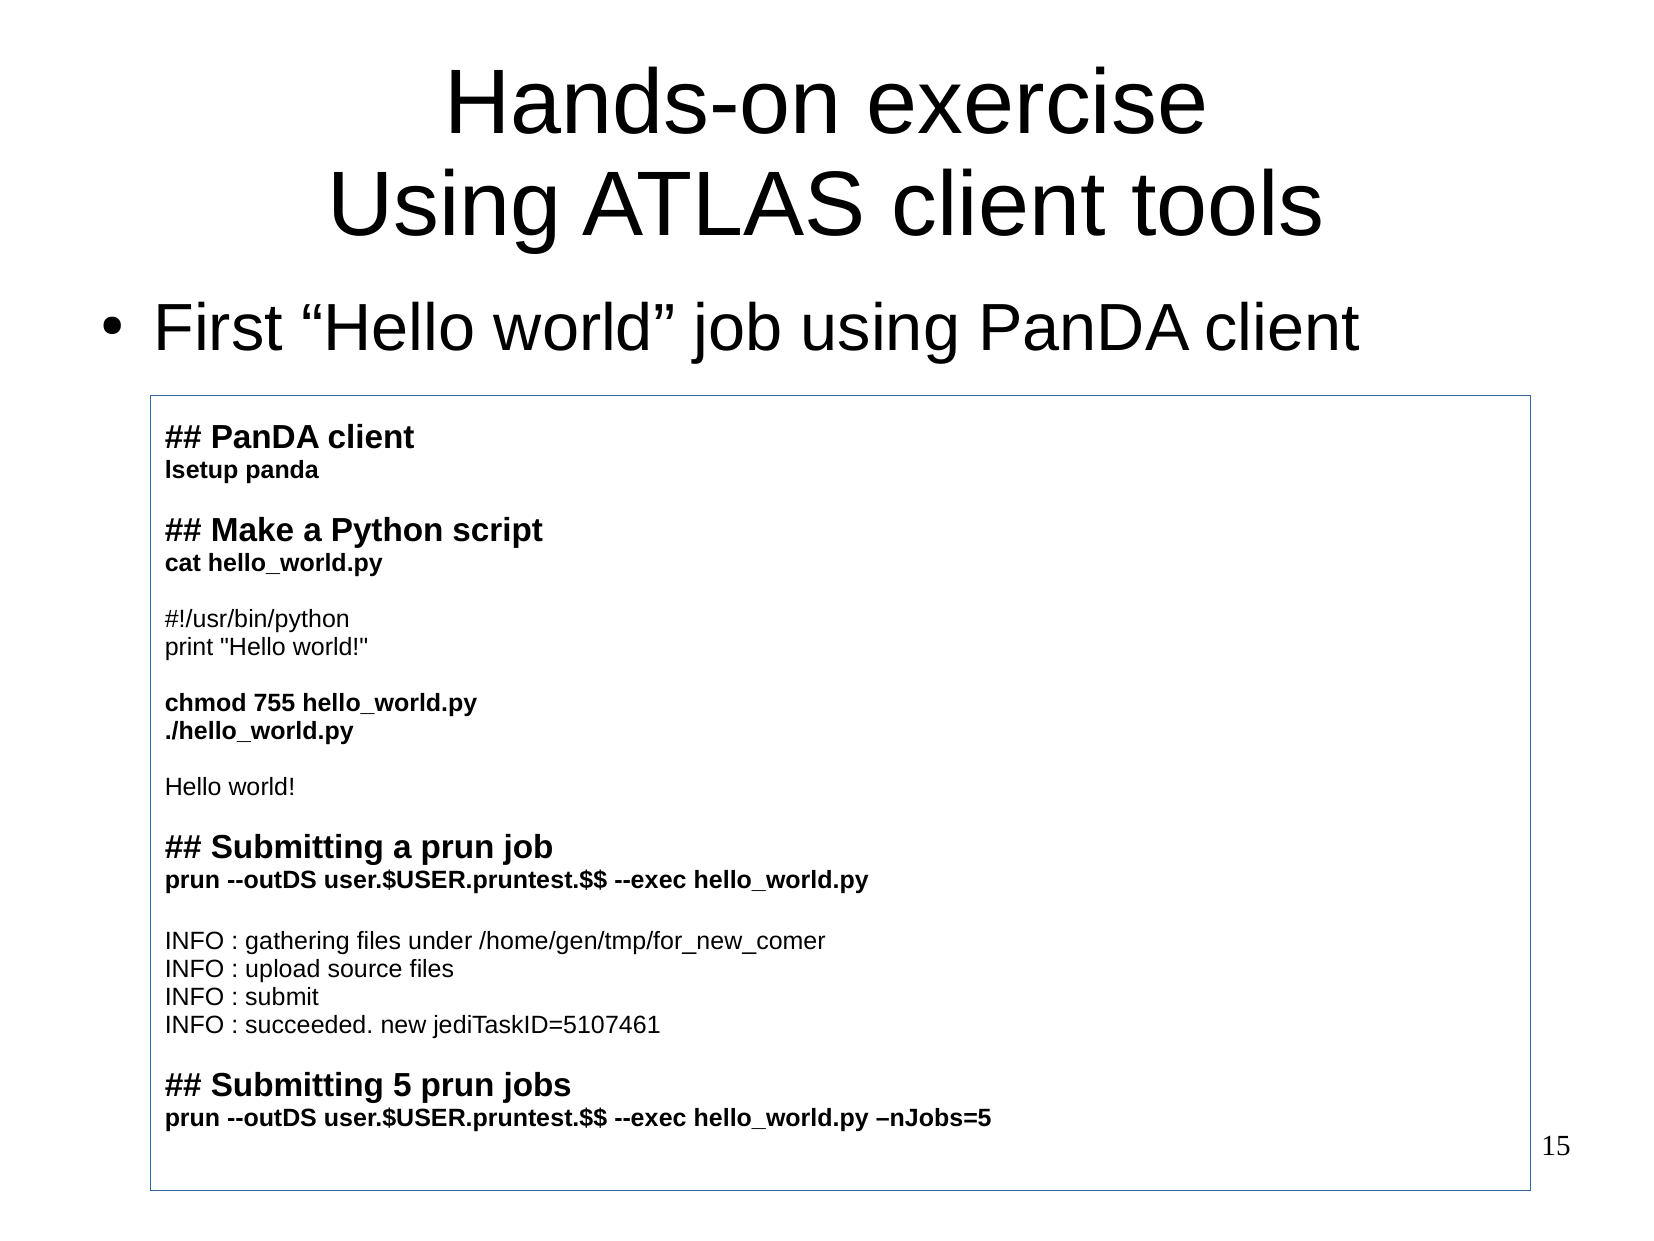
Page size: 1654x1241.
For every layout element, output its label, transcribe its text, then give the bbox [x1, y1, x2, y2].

list First “Hello world” job using PanDA client [82, 290, 1571, 1010]
text_box ## PanDA client lsetup panda ## Make a Python script cat hello_world.py #!/usr/bin/python print "Hello world!" chmod 755 hello_world.py ./hello_world.py Hello world! ## Submitting a prun job prun --outDS user.$USER.pruntest.$$ --exec hello_world.py INFO : gathering files under /home/gen/tmp/for_new_comer INFO : upload source files INFO : submit INFO : succeeded. new jediTaskID=5107461 ## Submitting 5 prun jobs prun --outDS user.$USER.pruntest.$$ --exec hello_world.py –nJobs=5 [150, 395, 1531, 1191]
title Hands-on exercise Using ATLAS client tools [82, 49, 1571, 257]
